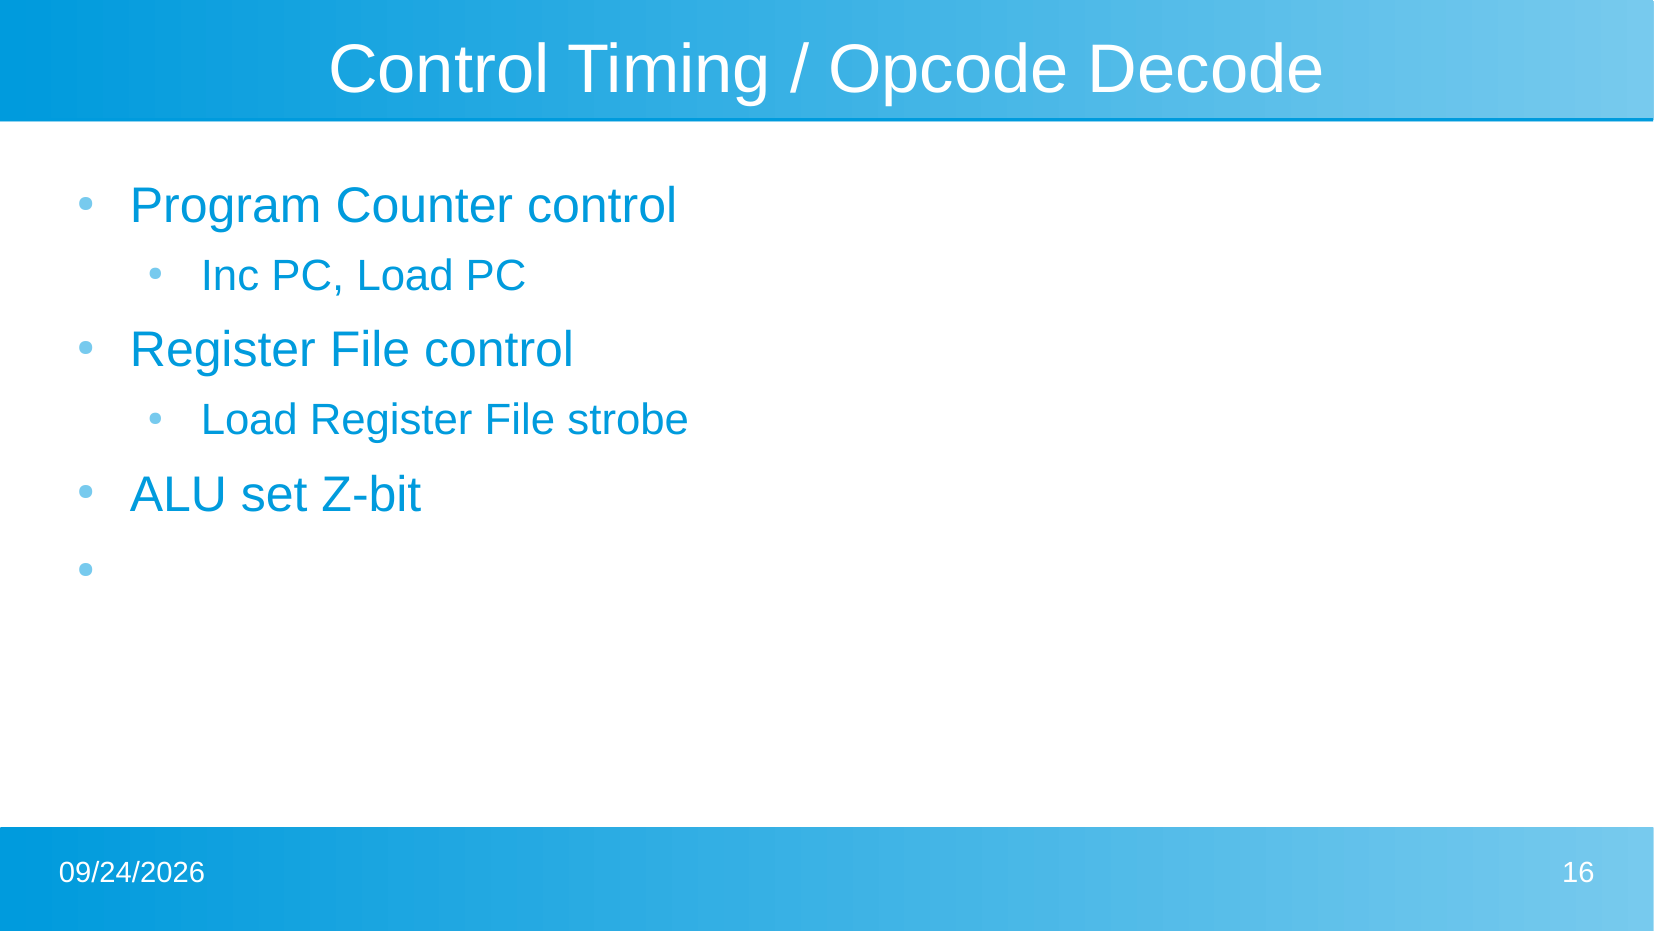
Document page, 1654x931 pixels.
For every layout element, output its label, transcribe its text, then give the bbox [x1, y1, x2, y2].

list Program Counter control Inc PC, Load PC Register File control Load Register File strobe ALU set Z-bit [59, 177, 1595, 768]
title Control Timing / Opcode Decode [59, 29, 1595, 108]
